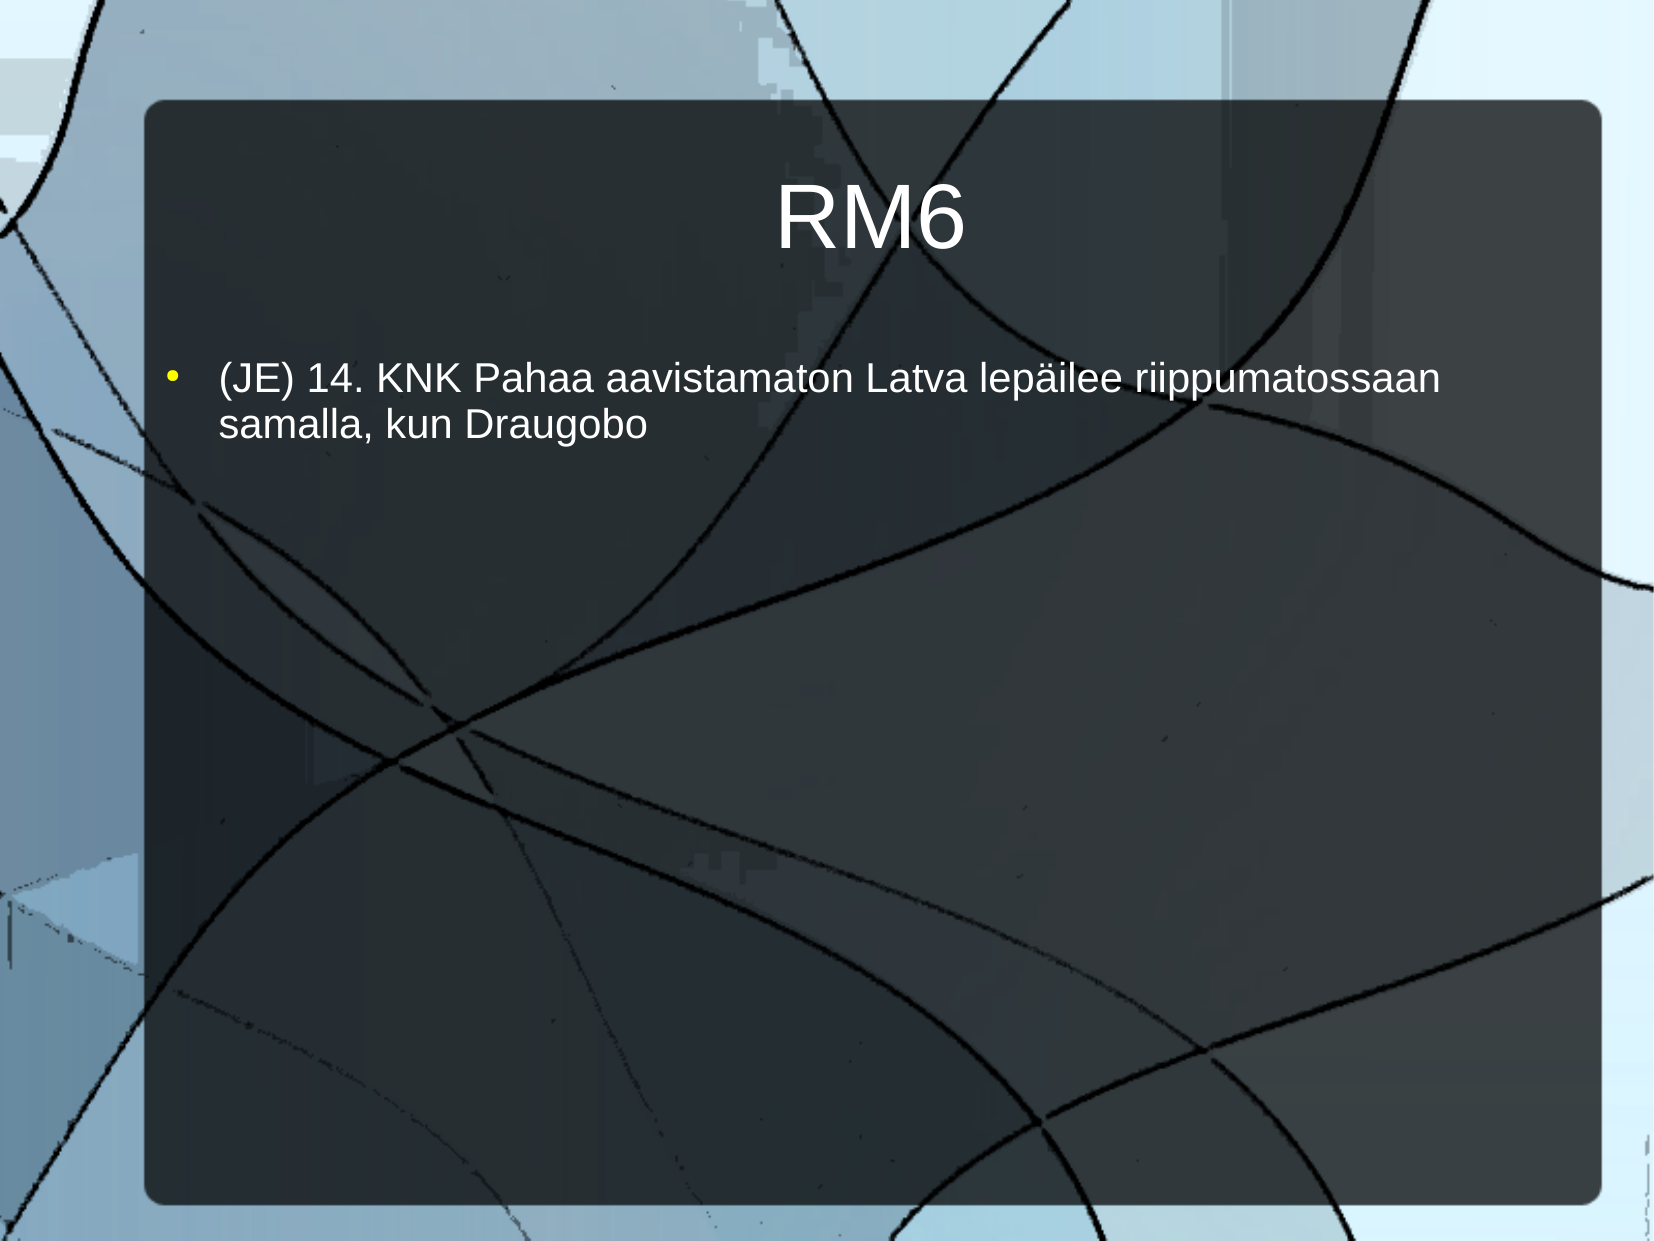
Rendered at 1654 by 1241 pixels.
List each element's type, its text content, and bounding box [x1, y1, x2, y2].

title RM6 [159, 108, 1583, 325]
list (JE) 14. KNK Pahaa aavistamaton Latva lepäilee riippumatossaan samalla, kun Draugobo [147, 354, 1595, 1211]
picture [0, 0, 1654, 1241]
